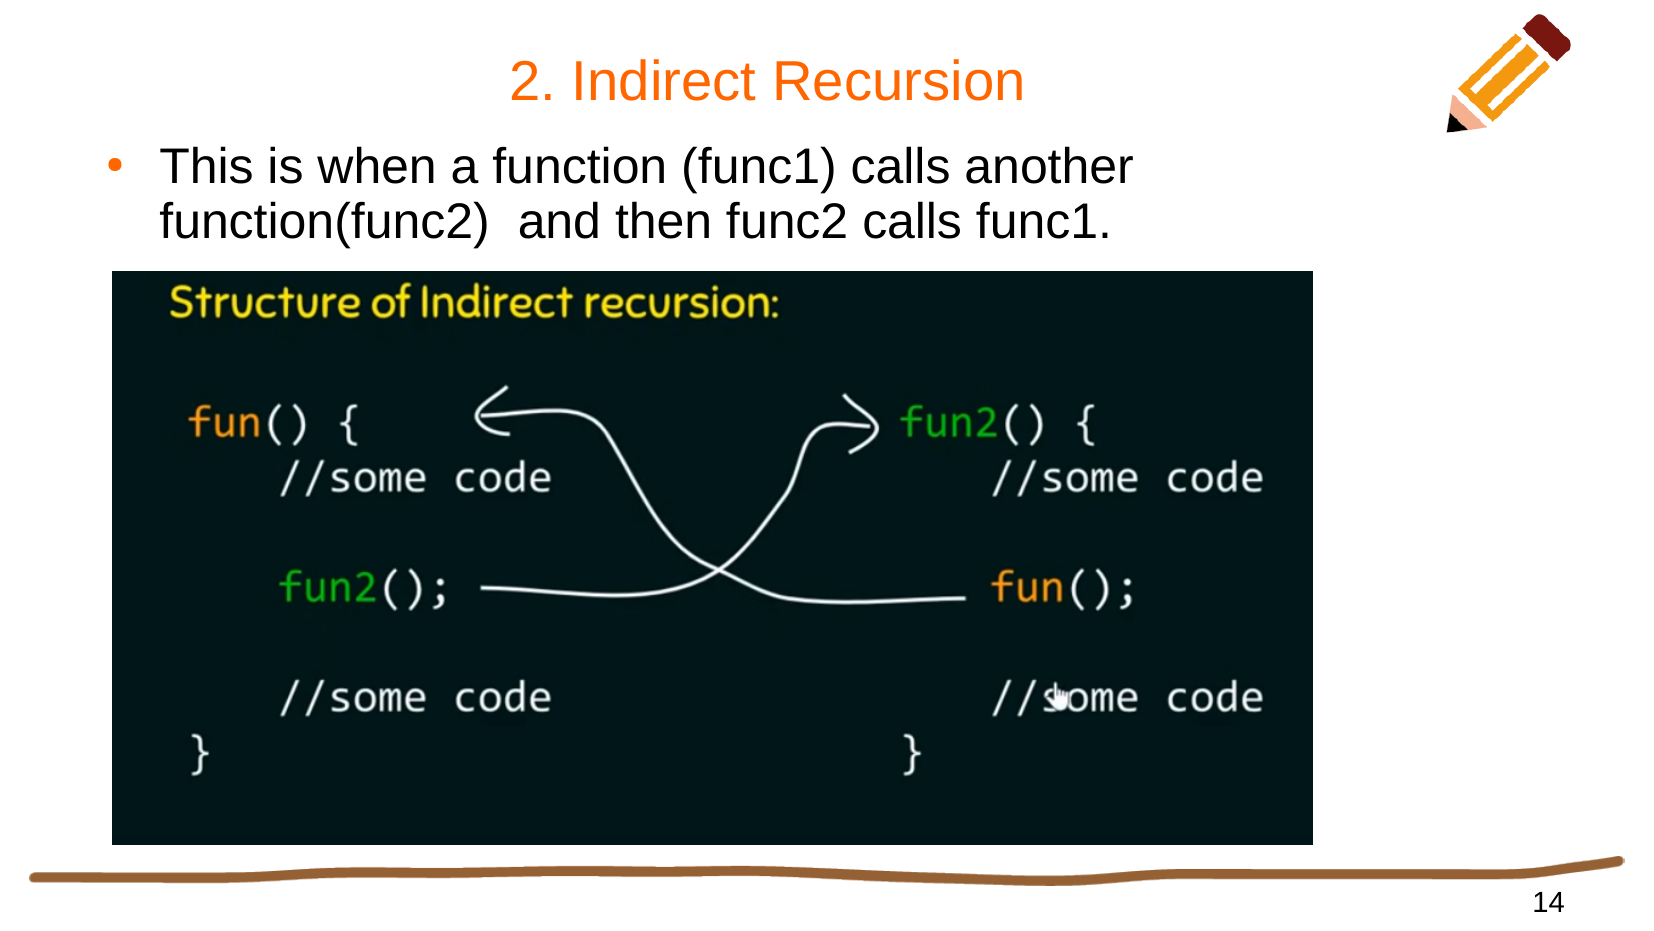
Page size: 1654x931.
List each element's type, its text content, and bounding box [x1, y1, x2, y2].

picture [1446, 14, 1571, 133]
picture [29, 856, 1625, 886]
list This is when a function (func1) calls another function(func2) and then func2 calls func1. [88, 137, 1538, 263]
picture [112, 271, 1313, 845]
title 2. Indirect Recursion [88, 29, 1447, 133]
